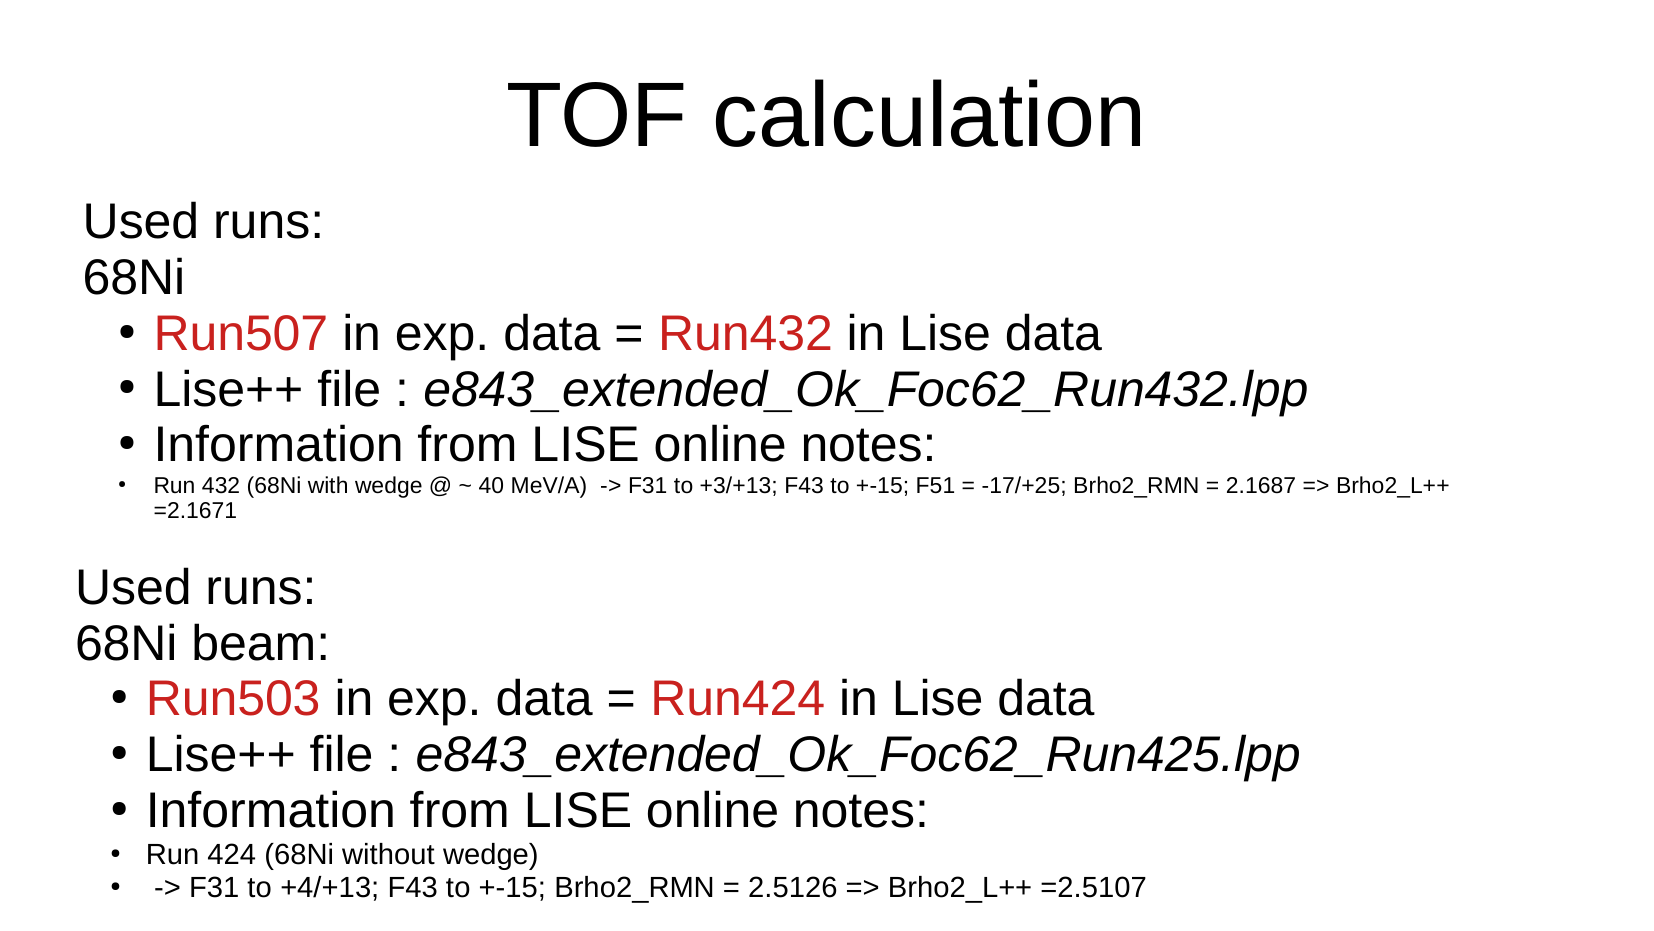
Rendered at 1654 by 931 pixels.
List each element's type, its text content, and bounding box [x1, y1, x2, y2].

subtitle Used runs: 68Ni Run507 in exp. data = Run432 in Lise data Lise++ file : e843_extended_Ok_Foc62_Run432.lpp Information from LISE online notes: Run 432 (68Ni with wedge @ ~ 40 MeV/A) -> F31 to +3/+13; F43 to +-15; F51 = -17/+25; Brho2_RMN = 2.1687 => Brho2_L++ =2.1671 [82, 187, 1463, 559]
title TOF calculation [82, 37, 1571, 193]
text_box Used runs: 68Ni beam: Run503 in exp. data = Run424 in Lise data Lise++ file : e843_extended_Ok_Foc62_Run425.lpp Information from LISE online notes: Run 424 (68Ni without wedge) -> F31 to +4/+13; F43 to +-15; Brho2_RMN = 2.5126 => Brho2_L++ =2.5107 [75, 559, 1605, 904]
